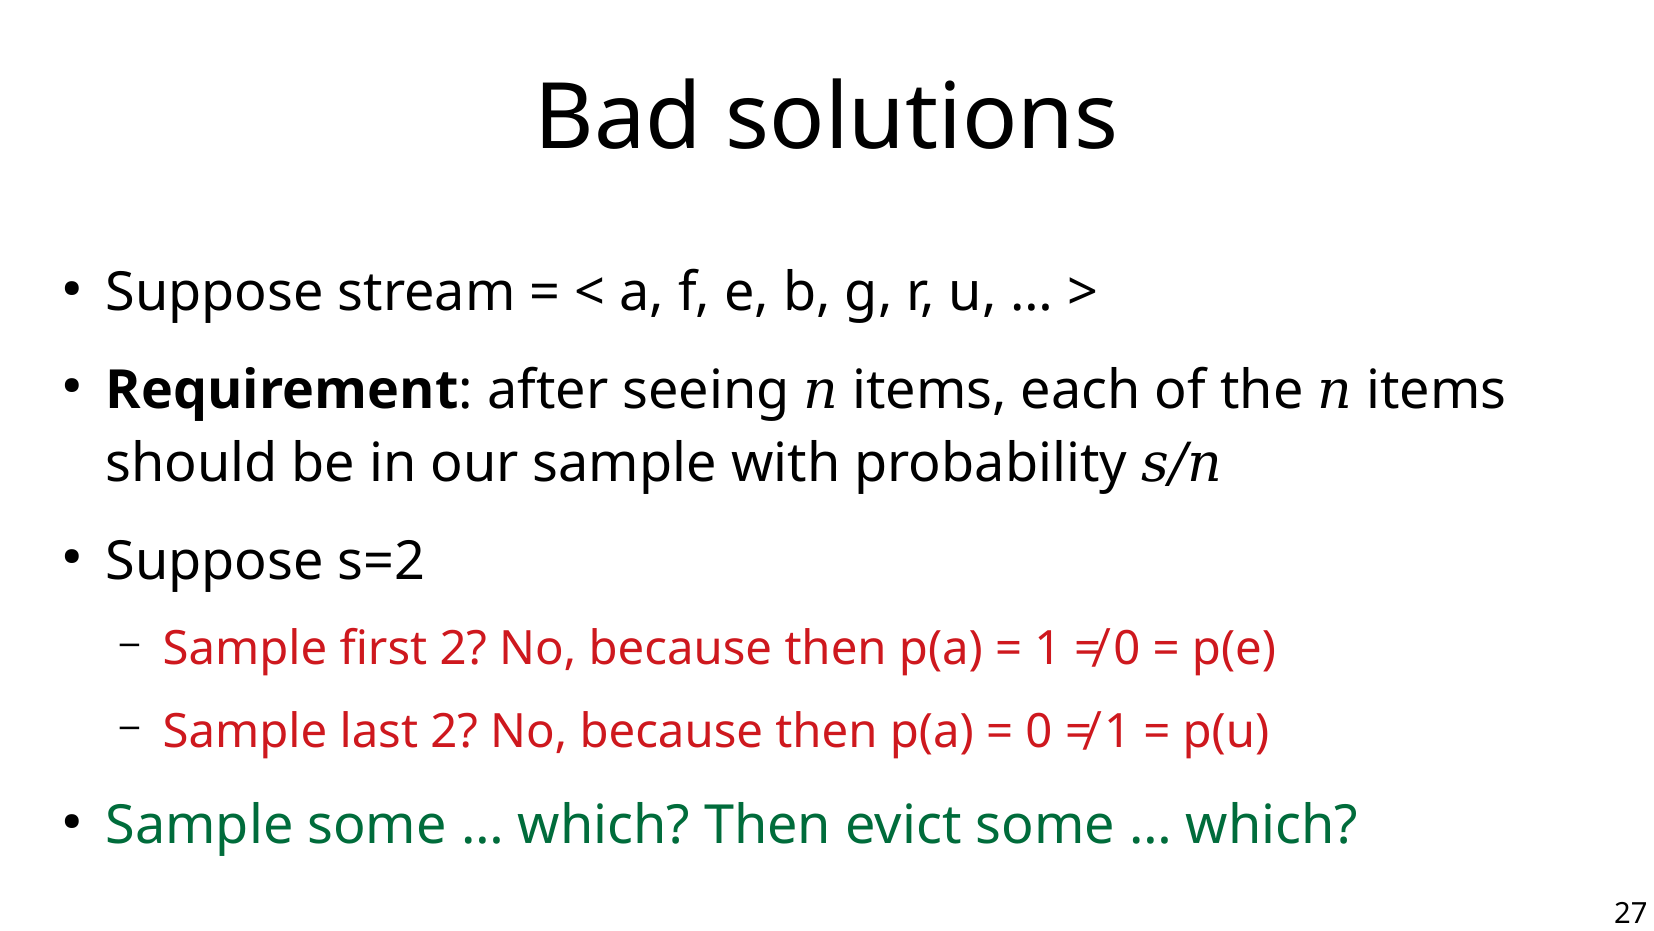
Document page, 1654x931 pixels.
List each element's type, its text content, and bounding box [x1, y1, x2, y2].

list Suppose stream = < a, f, e, b, g, r, u, … > Requirement: after seeing n items, each of the n items should be in our sample with probability s/n Suppose s=2 Sample first 2? No, because then p(a) = 1 ≠ 0 = p(e) Sample last 2? No, because then p(a) = 0 ≠ 1 = p(u) Sample some … which? Then evict some … which? [47, 253, 1608, 864]
title Bad solutions [82, 1, 1571, 226]
